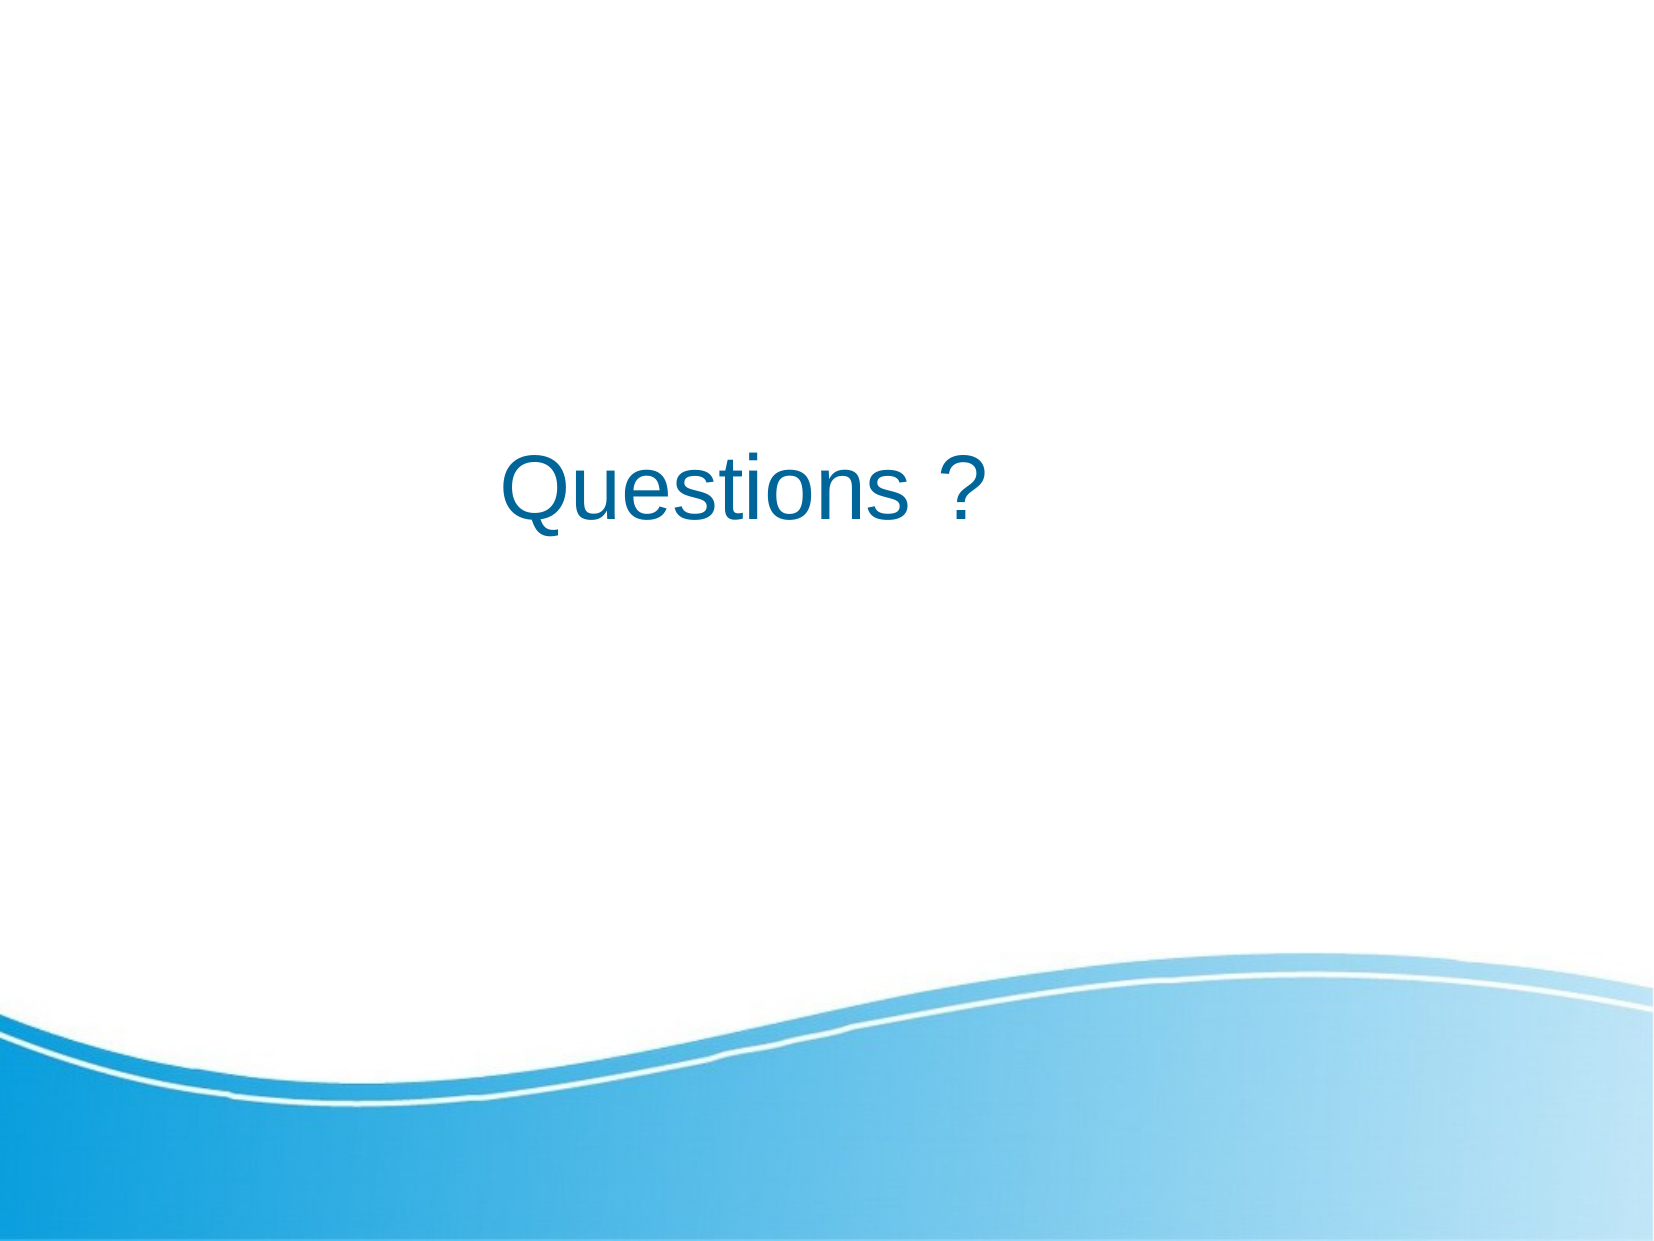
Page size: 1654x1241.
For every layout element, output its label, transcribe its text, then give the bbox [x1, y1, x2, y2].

picture [0, 952, 1654, 1241]
title Questions ? [0, 384, 1489, 592]
